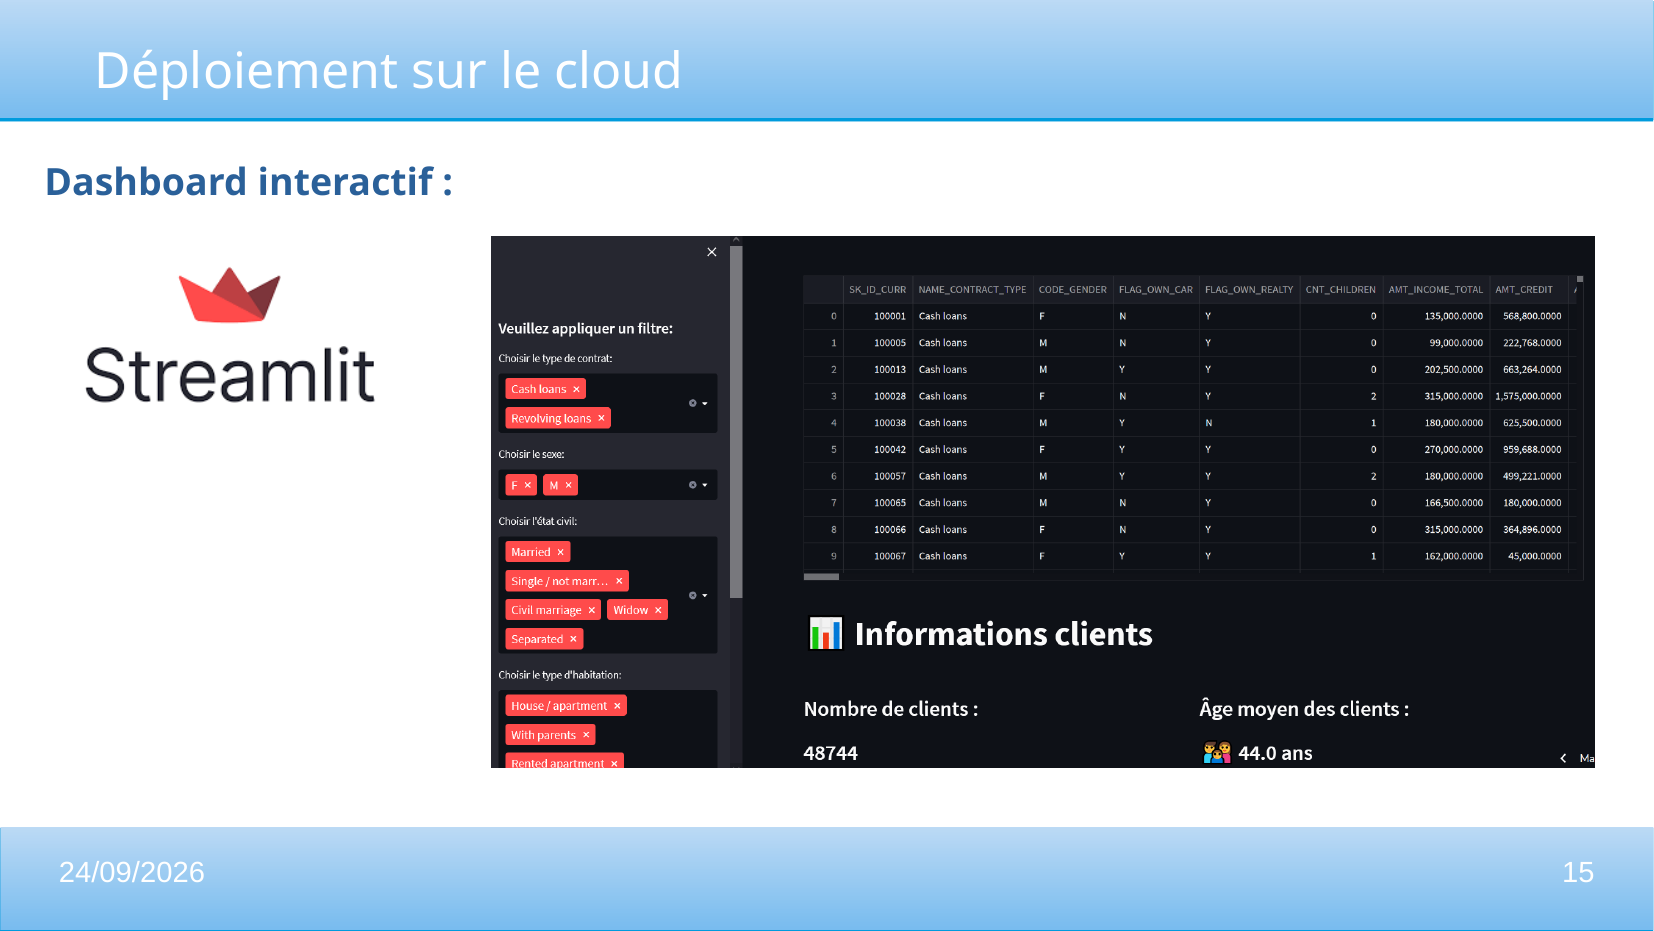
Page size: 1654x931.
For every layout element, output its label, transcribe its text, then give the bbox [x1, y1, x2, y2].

picture [45, 227, 414, 443]
picture [491, 236, 1595, 768]
text_box Dashboard interactif : [29, 147, 502, 206]
title Déploiement sur le cloud [59, 29, 1595, 108]
